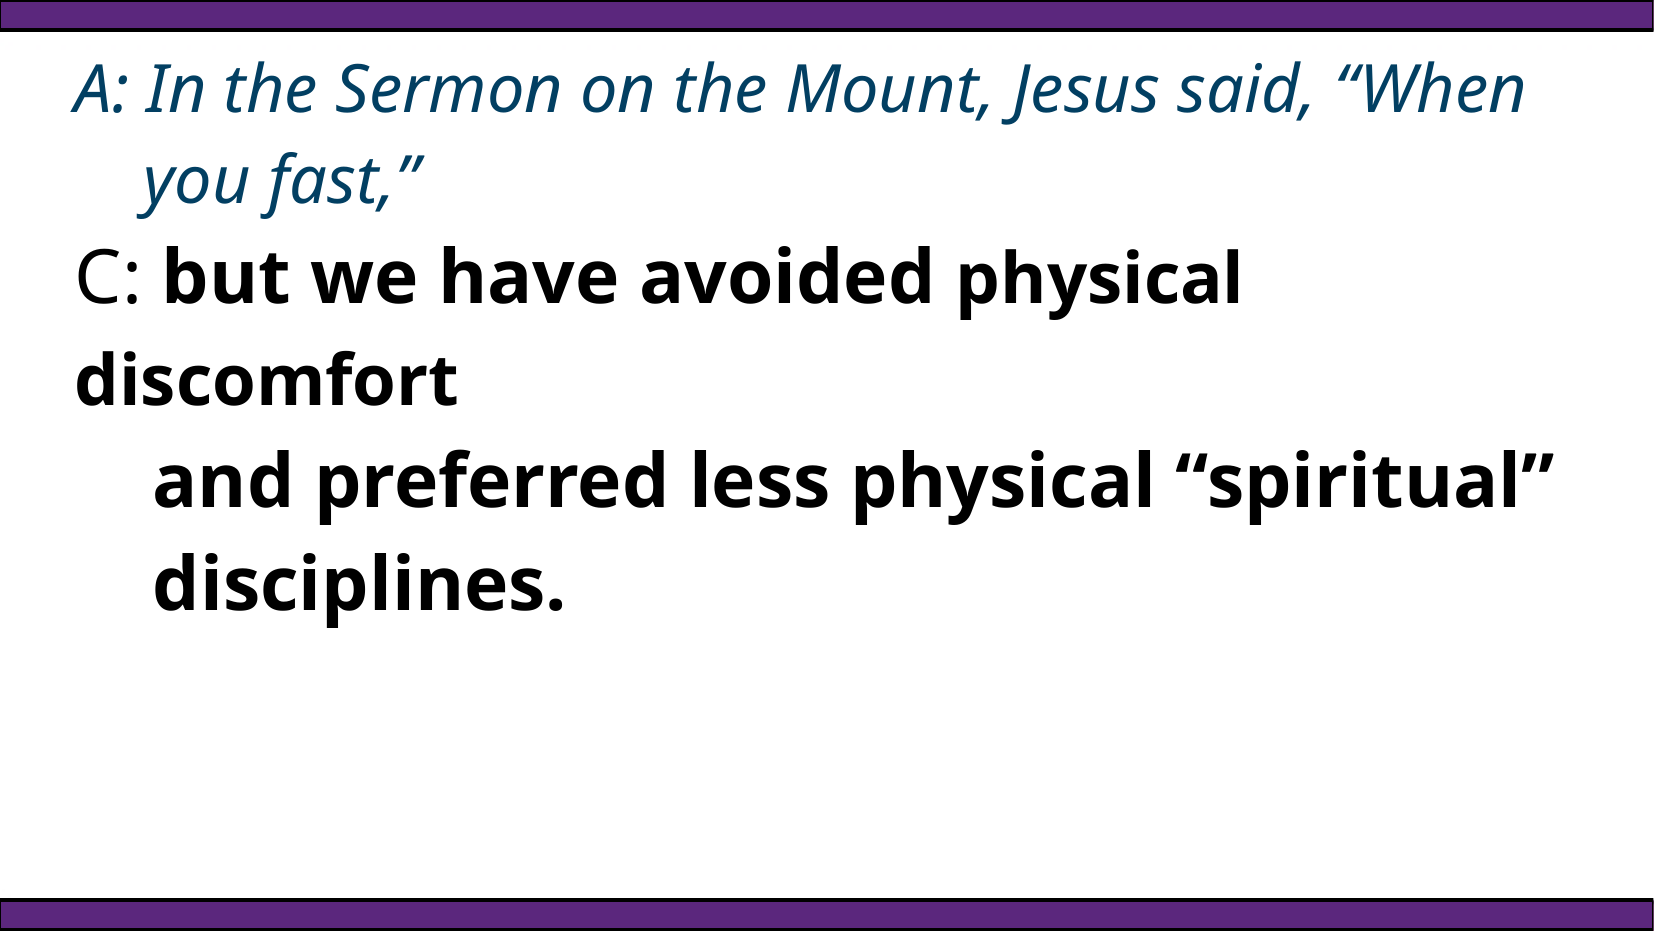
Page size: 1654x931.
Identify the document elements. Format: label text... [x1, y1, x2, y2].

text_box [0, 0, 1654, 31]
text_box A: In the Sermon on the Mount, Jesus said, “When you fast,” C: but we have avoided physical discomfort and preferred less physical “spiritual” disciplines. [60, 34, 1606, 526]
picture [0, 31, 1654, 900]
text_box [0, 900, 1654, 931]
